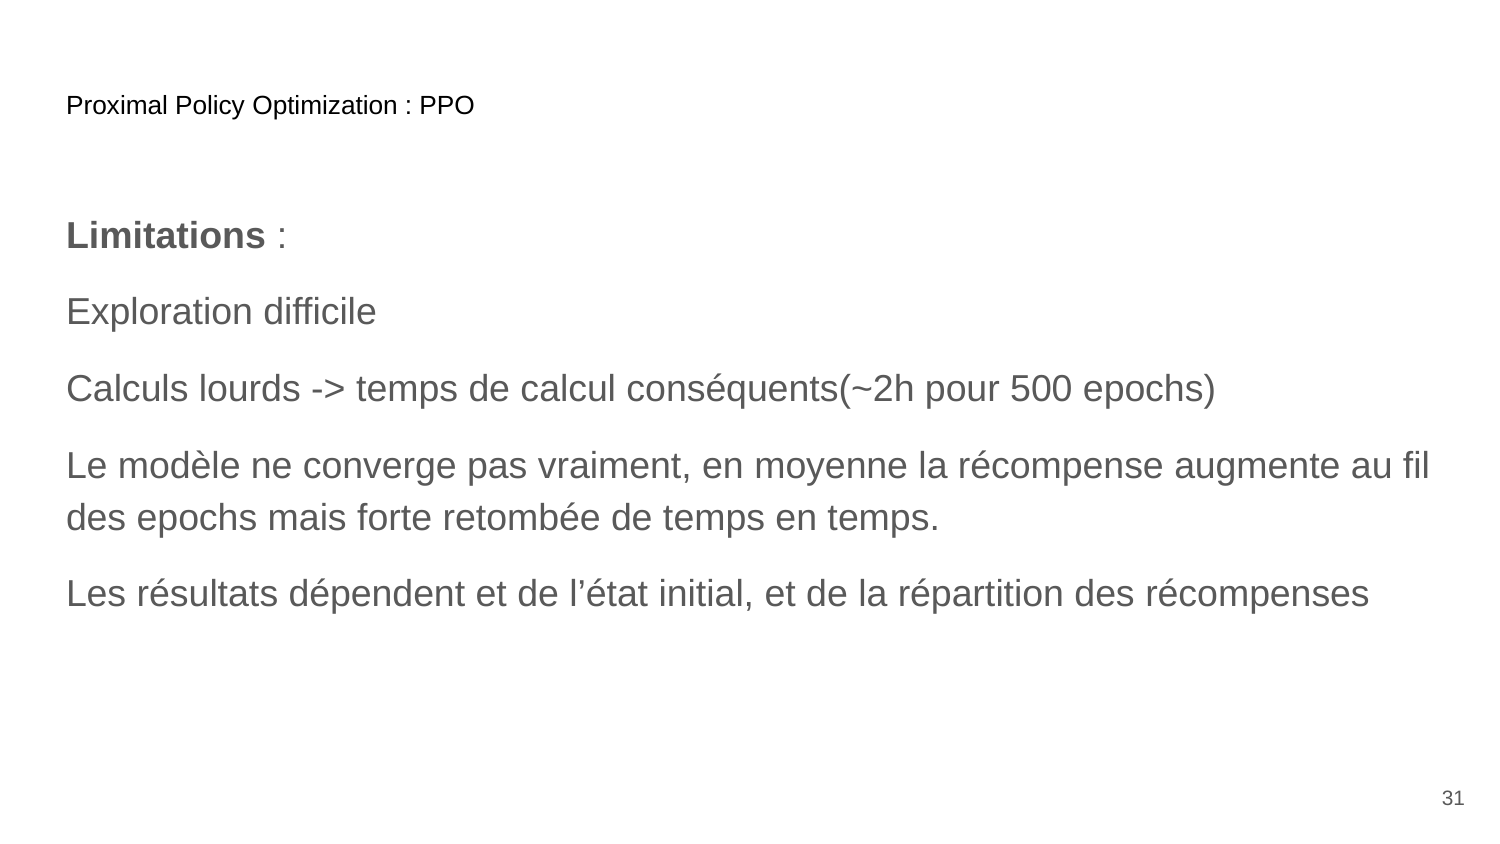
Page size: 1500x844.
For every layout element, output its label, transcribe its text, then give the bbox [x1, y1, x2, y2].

list Limitations : Exploration difficile Calculs lourds -> temps de calcul conséquents(~2h pour 500 epochs) Le modèle ne converge pas vraiment, en moyenne la récompense augmente au fil des epochs mais forte retombée de temps en temps. Les résultats dépendent et de l’état initial, et de la répartition des récompenses [51, 189, 1449, 750]
title Proximal Policy Optimization : PPO [51, 72, 1449, 167]
slide_number <number> [1389, 764, 1480, 830]
